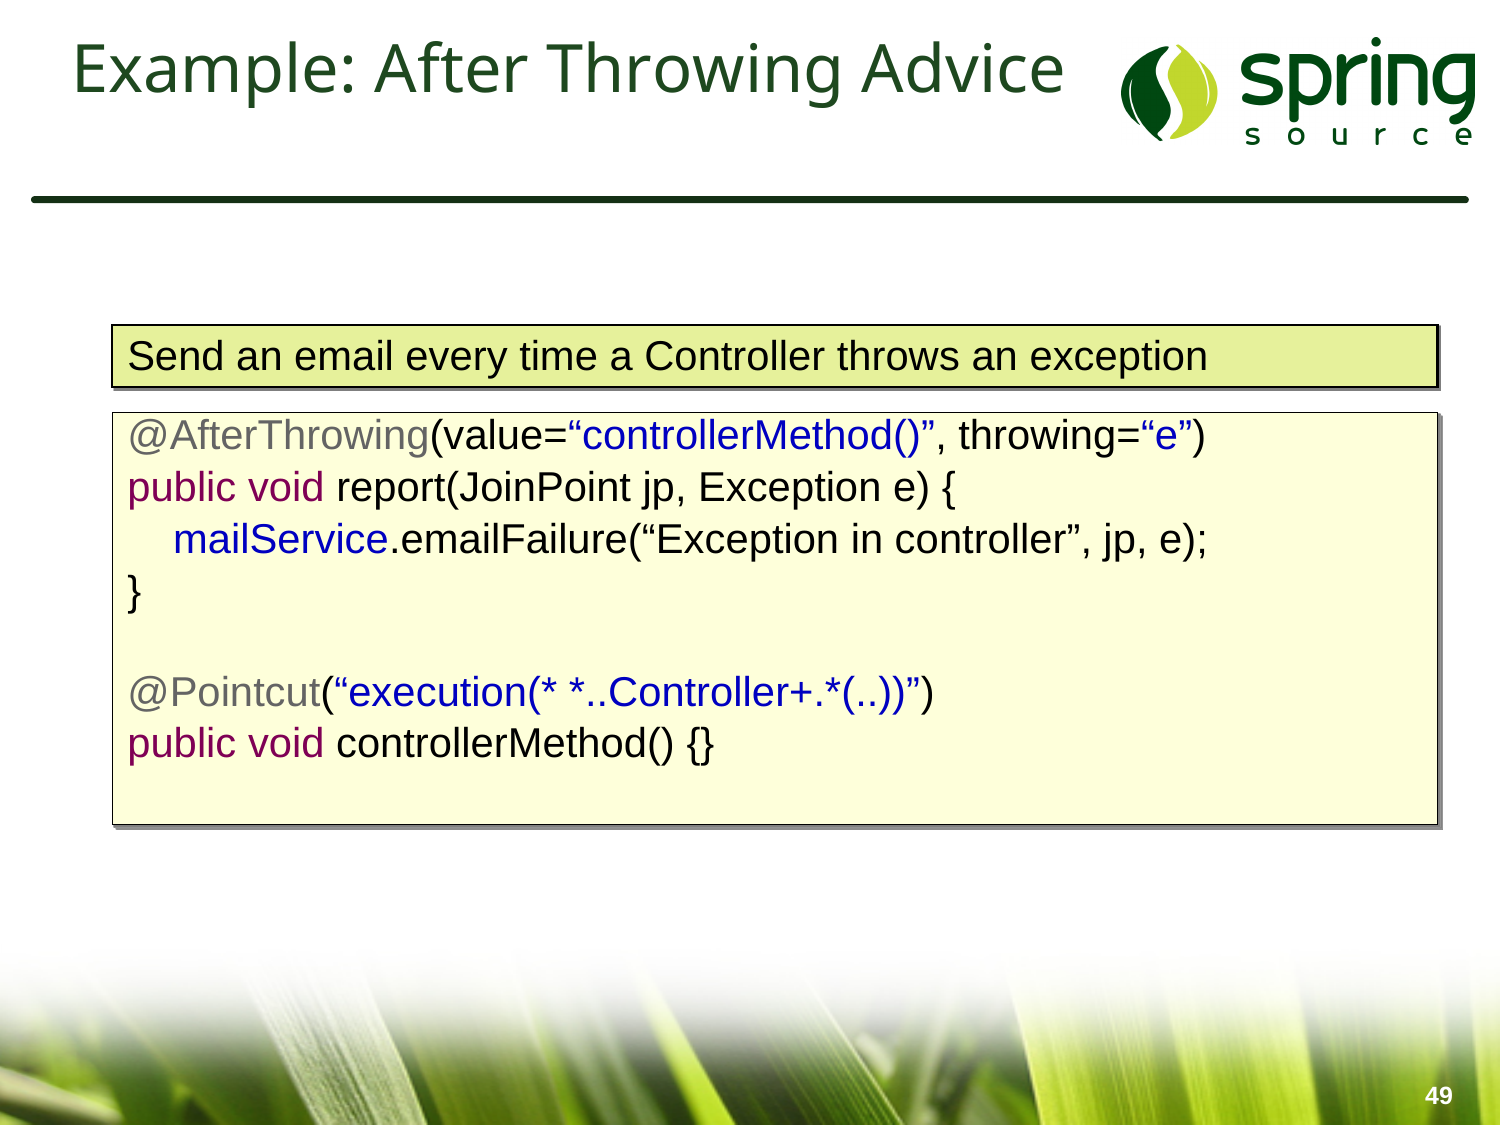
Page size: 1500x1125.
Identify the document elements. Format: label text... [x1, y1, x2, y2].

picture [0, 944, 1500, 1125]
title Example: After Throwing Advice [56, 13, 1089, 191]
text_box @AfterThrowing(value=“controllerMethod()”, throwing=“e”) public void report(JoinPoint jp, Exception e) { mailService.emailFailure(“Exception in controller”, jp, e); } @Pointcut(“execution(* *..Controller+.*(..))”) public void controllerMethod() {} [112, 412, 1438, 825]
picture [1121, 37, 1475, 145]
text_box Send an email every time a Controller throws an exception [112, 324, 1438, 387]
